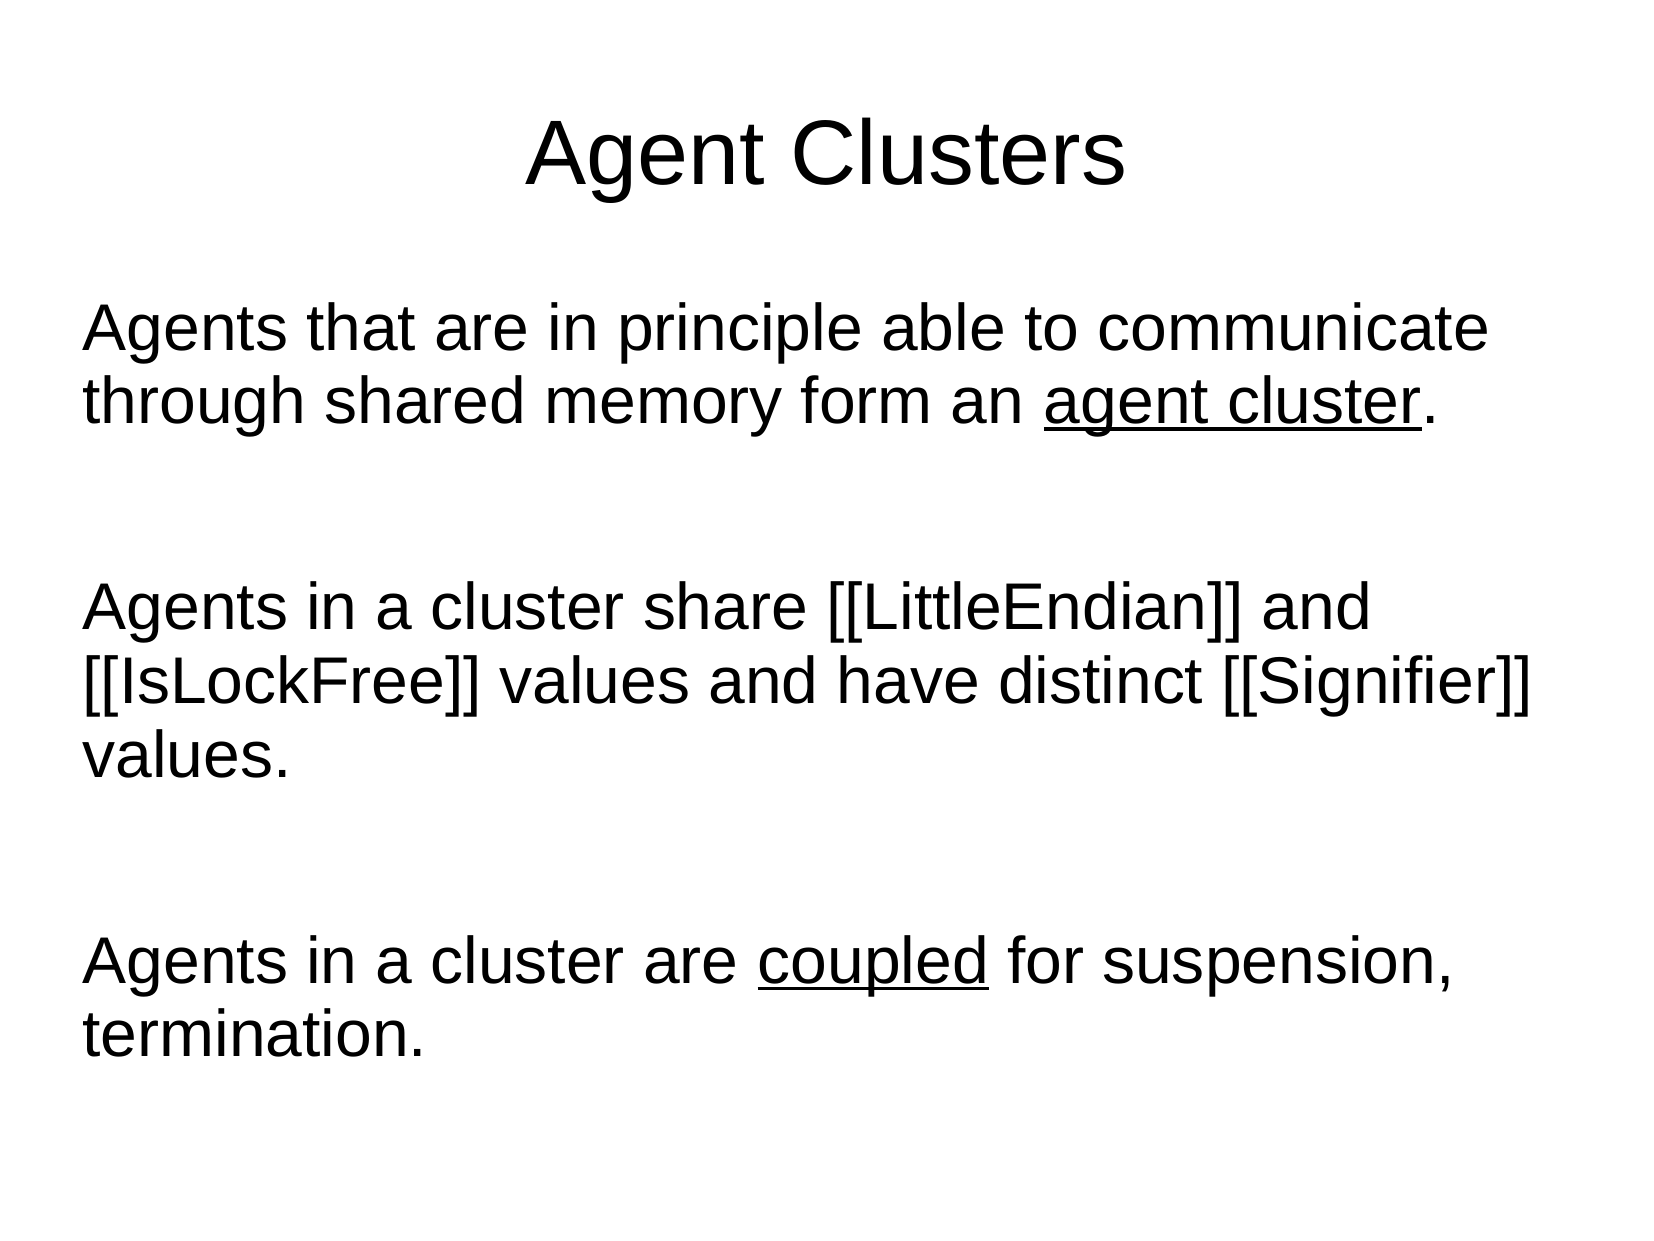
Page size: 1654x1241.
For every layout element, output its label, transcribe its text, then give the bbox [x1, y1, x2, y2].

title Agent Clusters [82, 49, 1571, 257]
list Agents that are in principle able to communicate through shared memory form an agent cluster. Agents in a cluster share [[LittleEndian]] and [[IsLockFree]] values and have distinct [[Signifier]] values. Agents in a cluster are coupled for suspension, termination. [82, 290, 1571, 1079]
